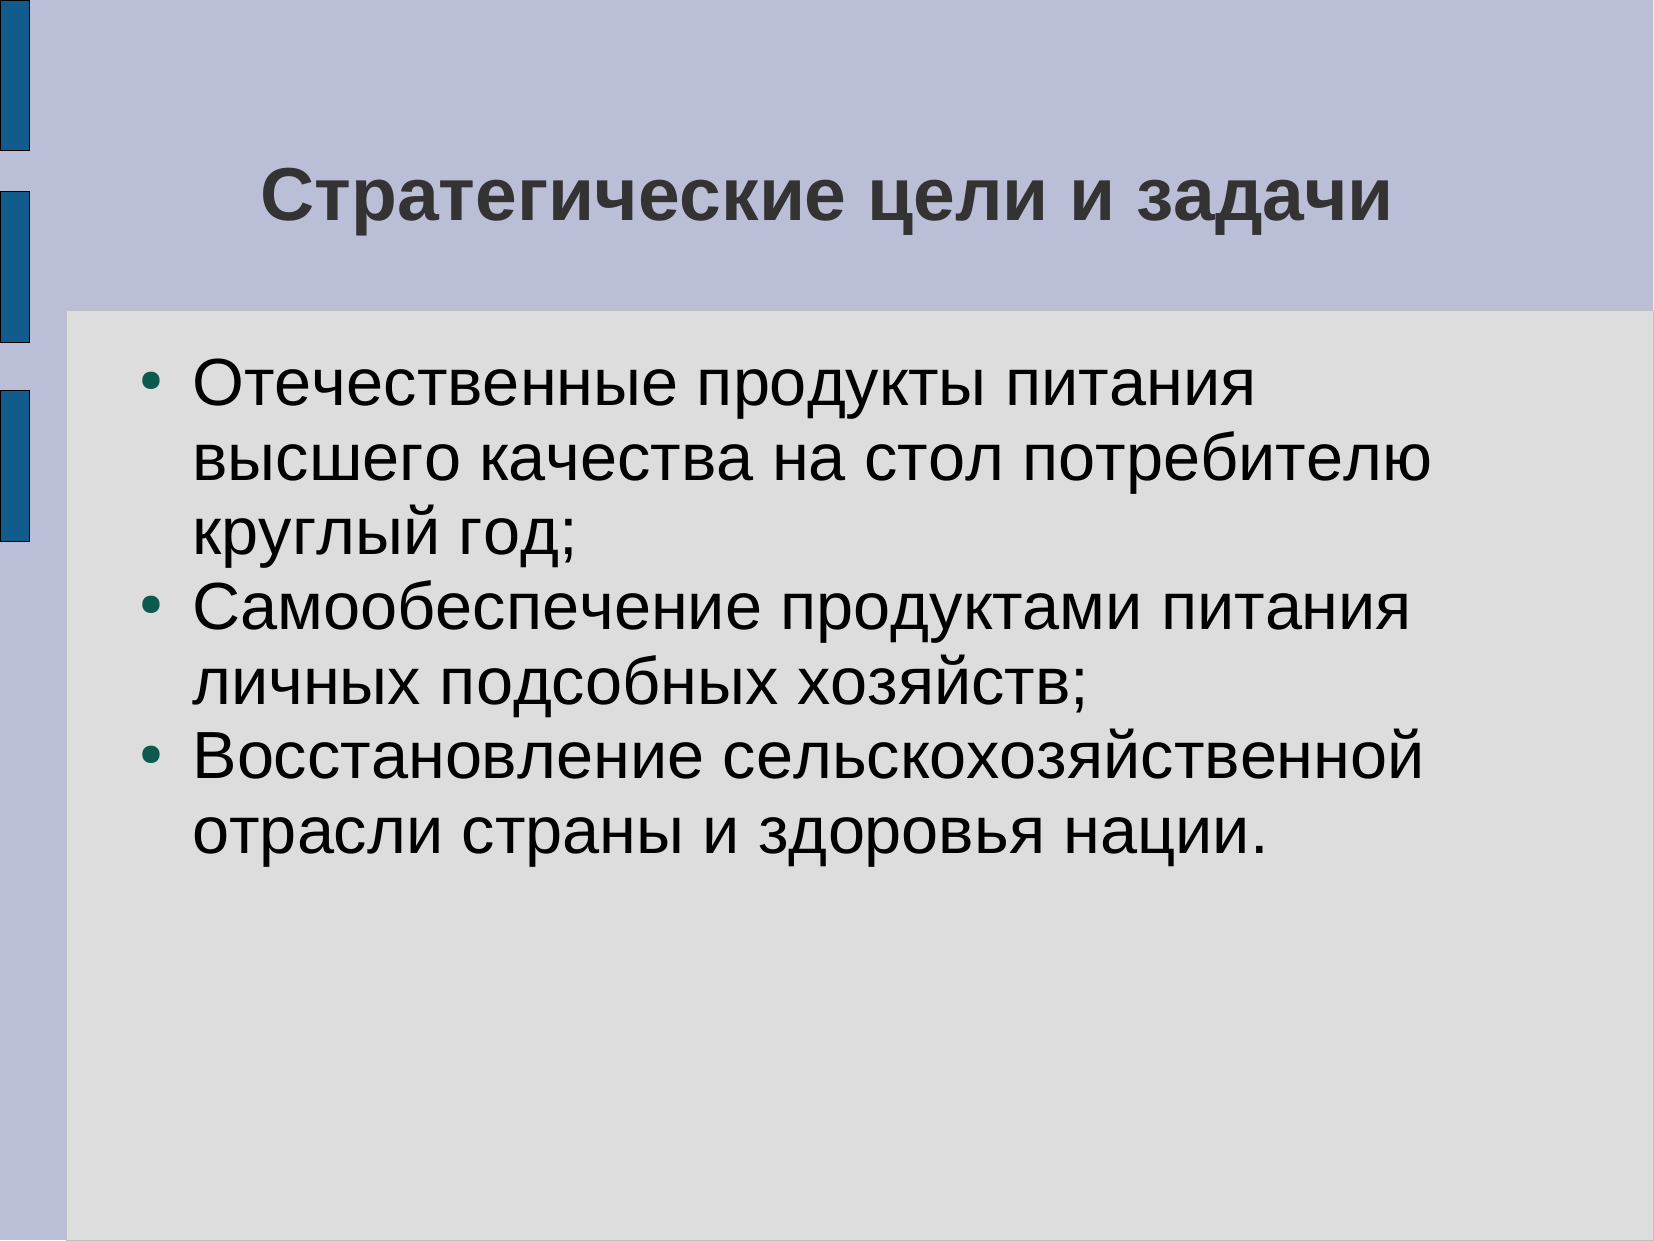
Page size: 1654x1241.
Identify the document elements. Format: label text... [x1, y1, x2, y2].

title Стратегические цели и задачи [121, 91, 1534, 299]
list Отечественные продукты питания высшего качества на стол потребителю круглый год; Самообеспечение продуктами питания личных подсобных хозяйств; Восстановление сельскохозяйственной отрасли страны и здоровья нации. [121, 344, 1534, 1127]
